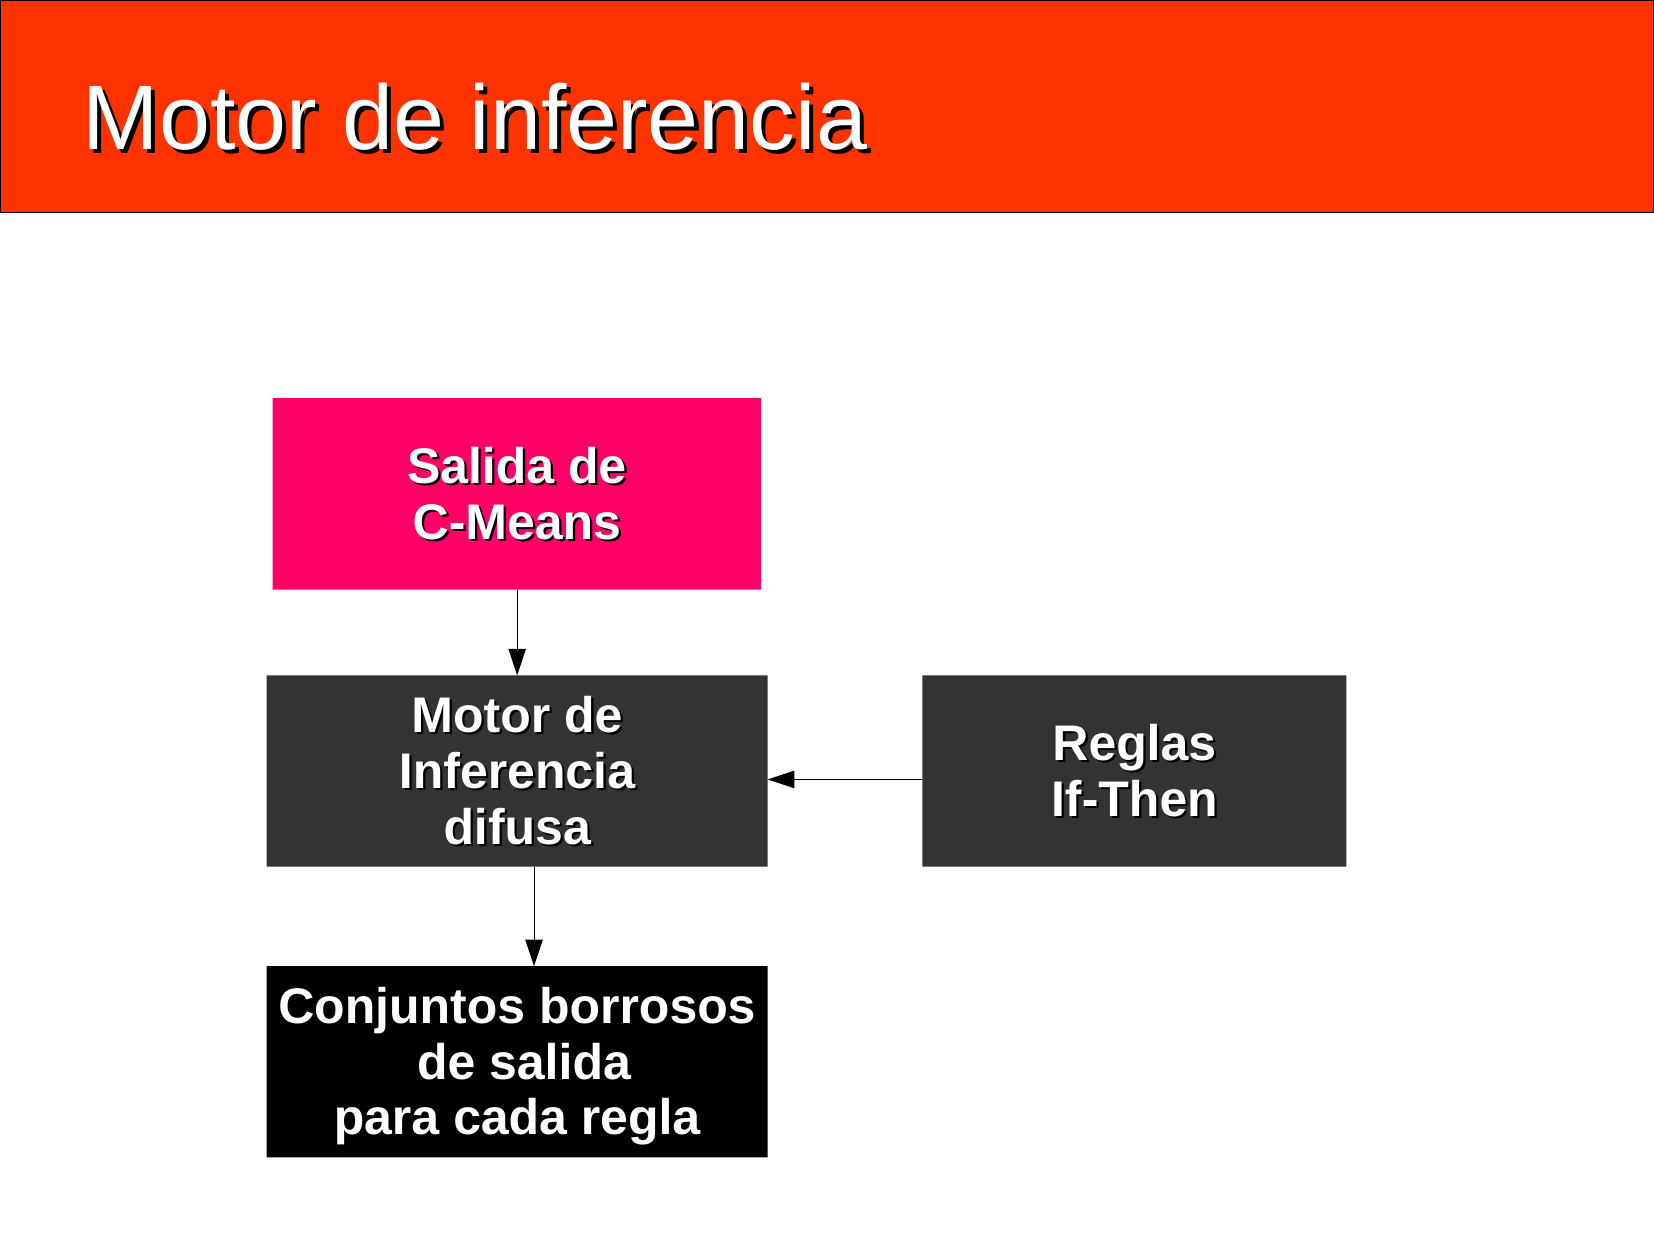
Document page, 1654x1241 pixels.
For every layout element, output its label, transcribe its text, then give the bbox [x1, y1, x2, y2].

text_box Salida de C-Means [272, 398, 762, 590]
text_box Reglas If-Then [922, 675, 1347, 867]
text_box Motor de Inferencia difusa [266, 675, 768, 867]
text_box Conjuntos borrosos de salida para cada regla [266, 966, 768, 1158]
text_box [0, 0, 1654, 213]
title Motor de inferencia [82, 15, 1607, 221]
